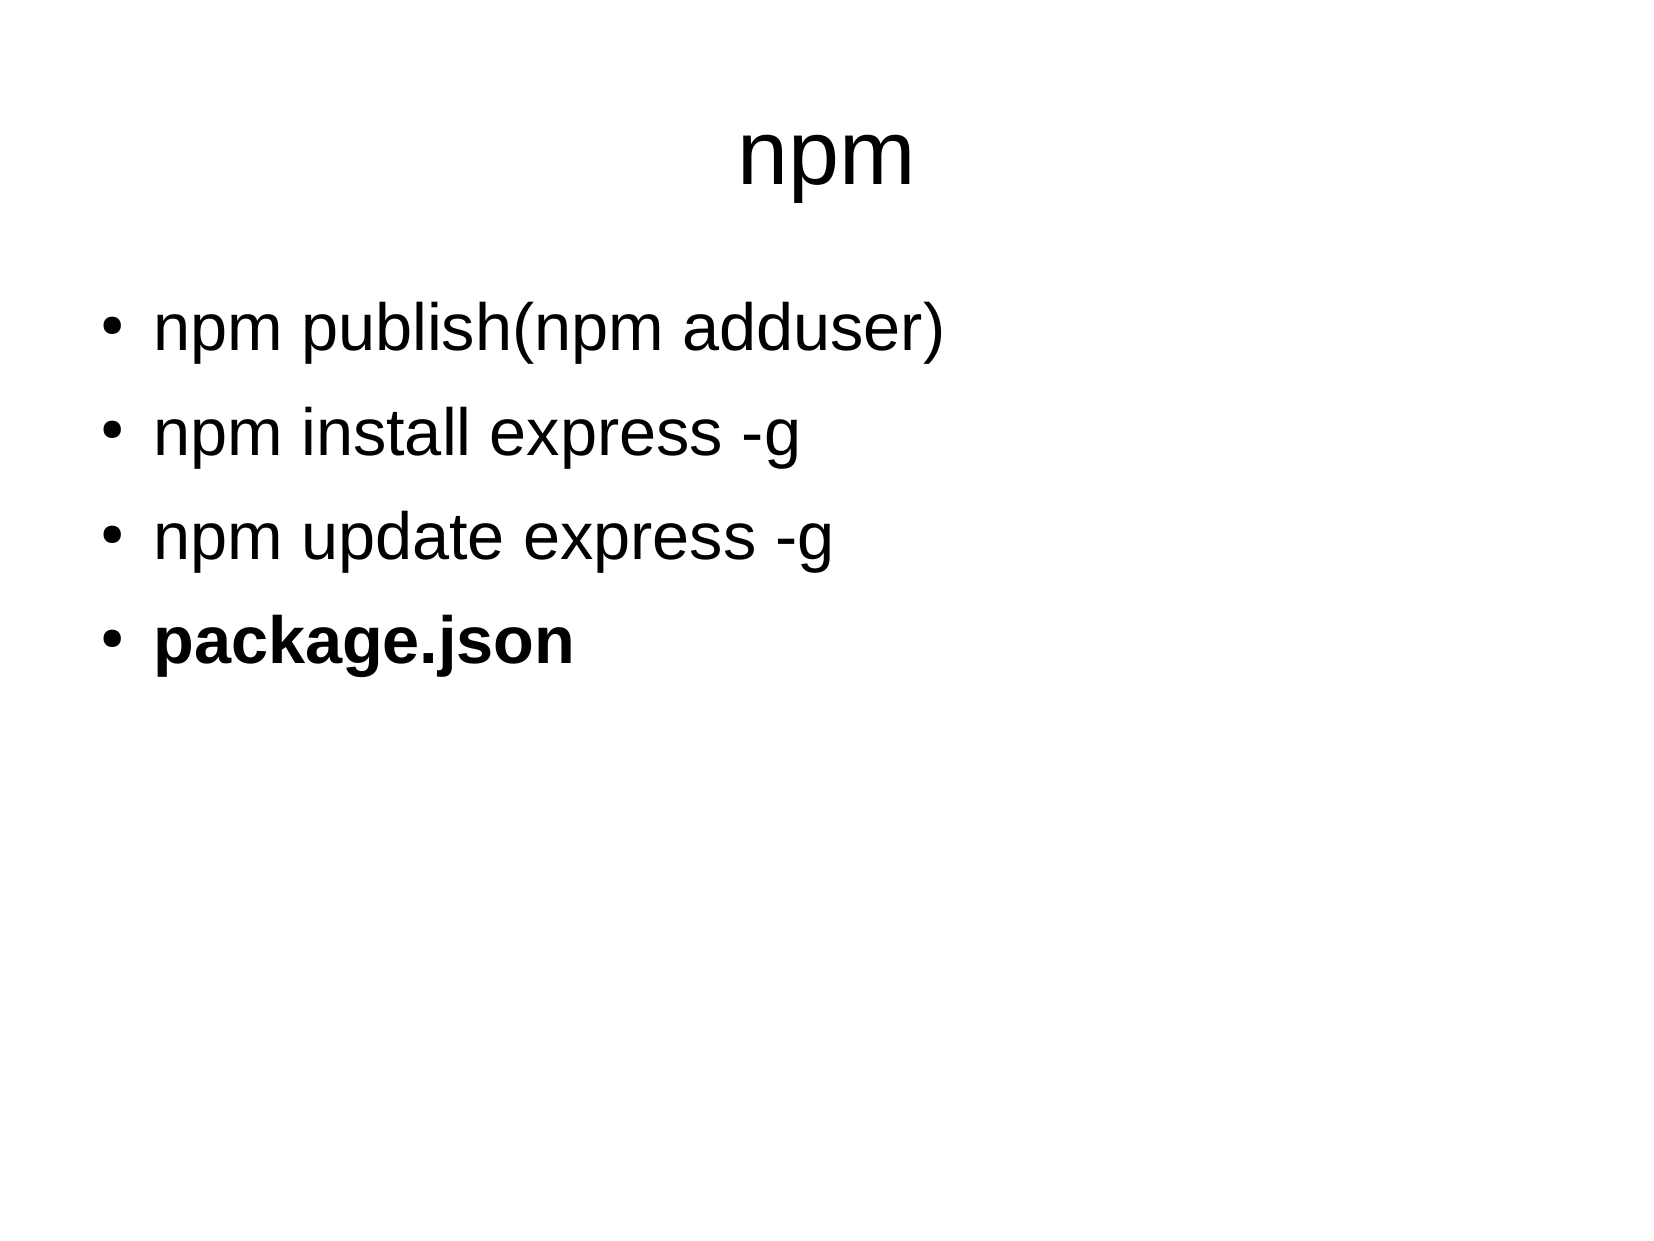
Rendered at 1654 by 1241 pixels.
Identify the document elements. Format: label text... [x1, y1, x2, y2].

list npm publish(npm adduser) npm install express -g npm update express -g package.json [82, 290, 1538, 1010]
title npm [82, 49, 1571, 257]
